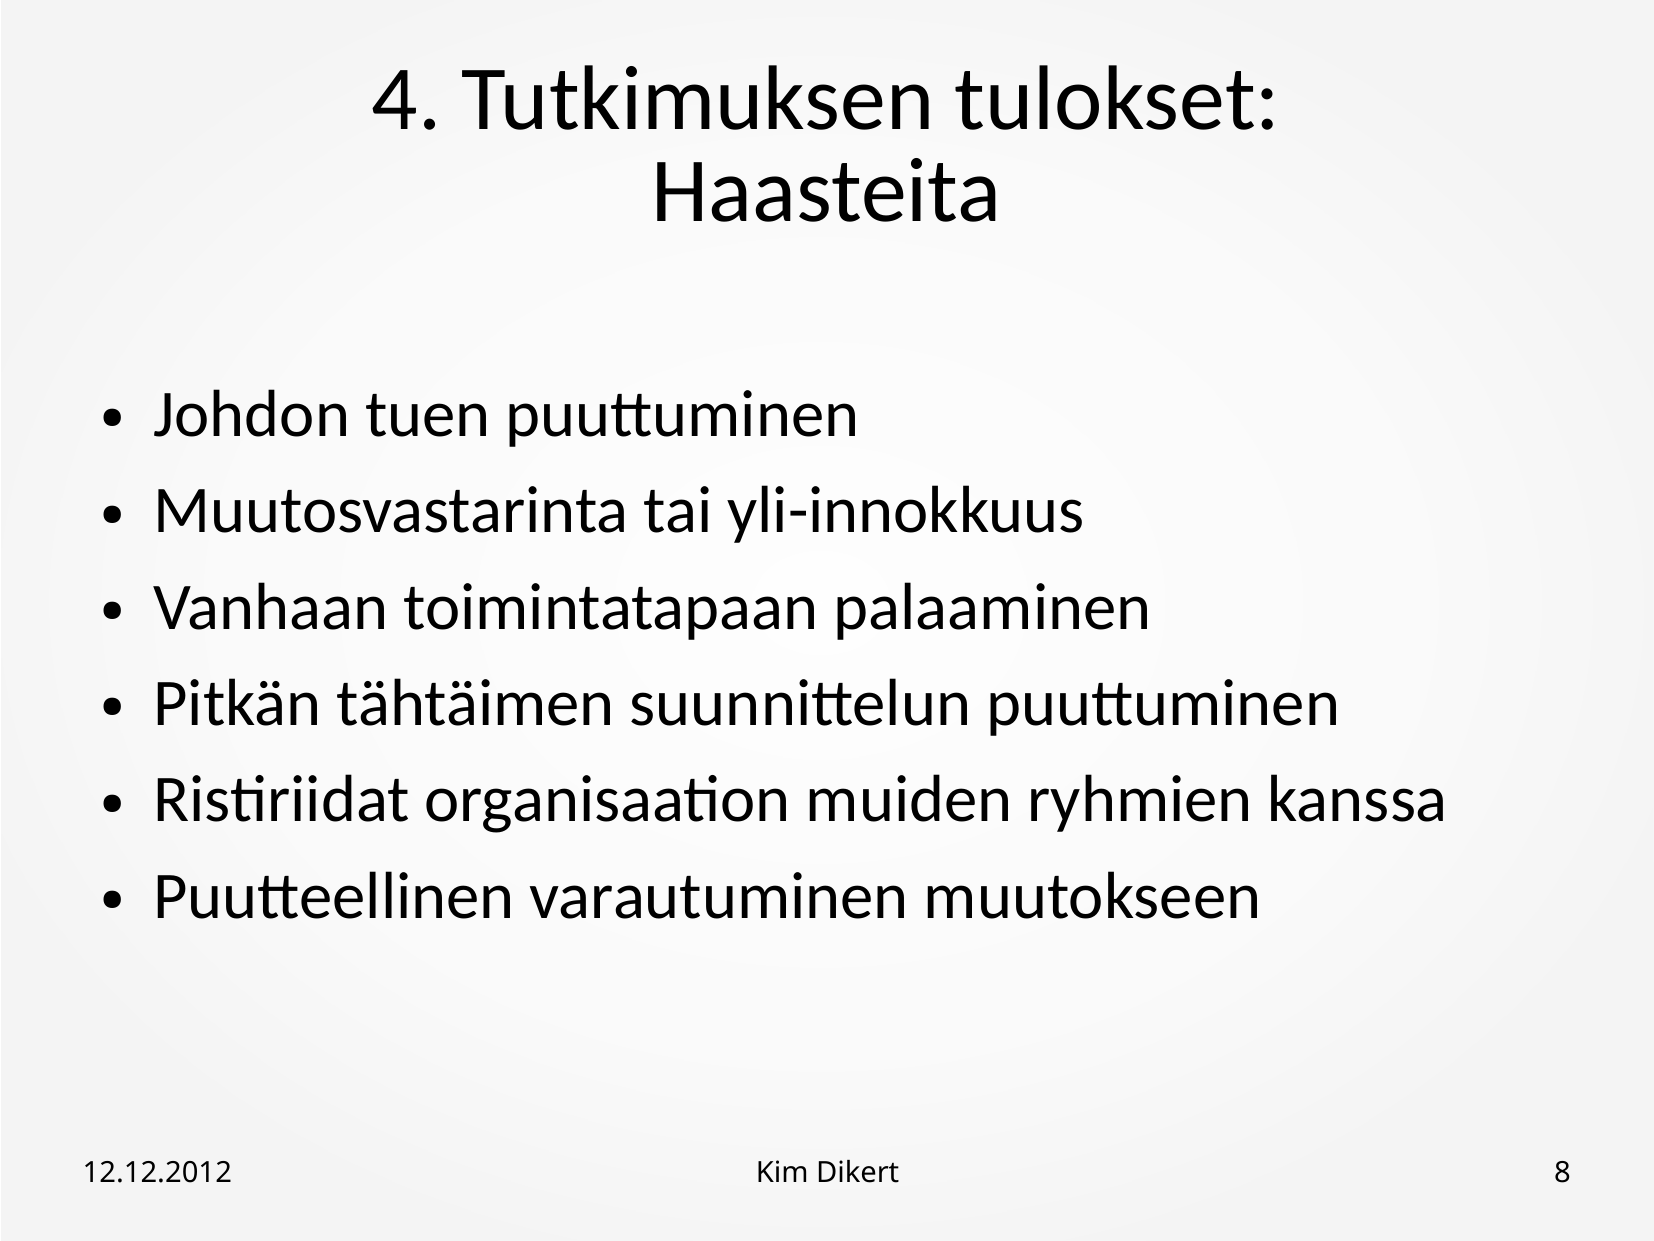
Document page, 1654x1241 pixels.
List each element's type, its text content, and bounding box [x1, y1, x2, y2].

title 4. Tutkimuksen tulokset: Haasteita [82, 40, 1571, 266]
list Johdon tuen puuttuminen Muutosvastarinta tai yli-innokkuus Vanhaan toimintatapaan palaaminen Pitkän tähtäimen suunnittelun puuttuminen Ristiriidat organisaation muiden ryhmien kanssa Puutteellinen varautuminen muutokseen [82, 290, 1571, 1109]
